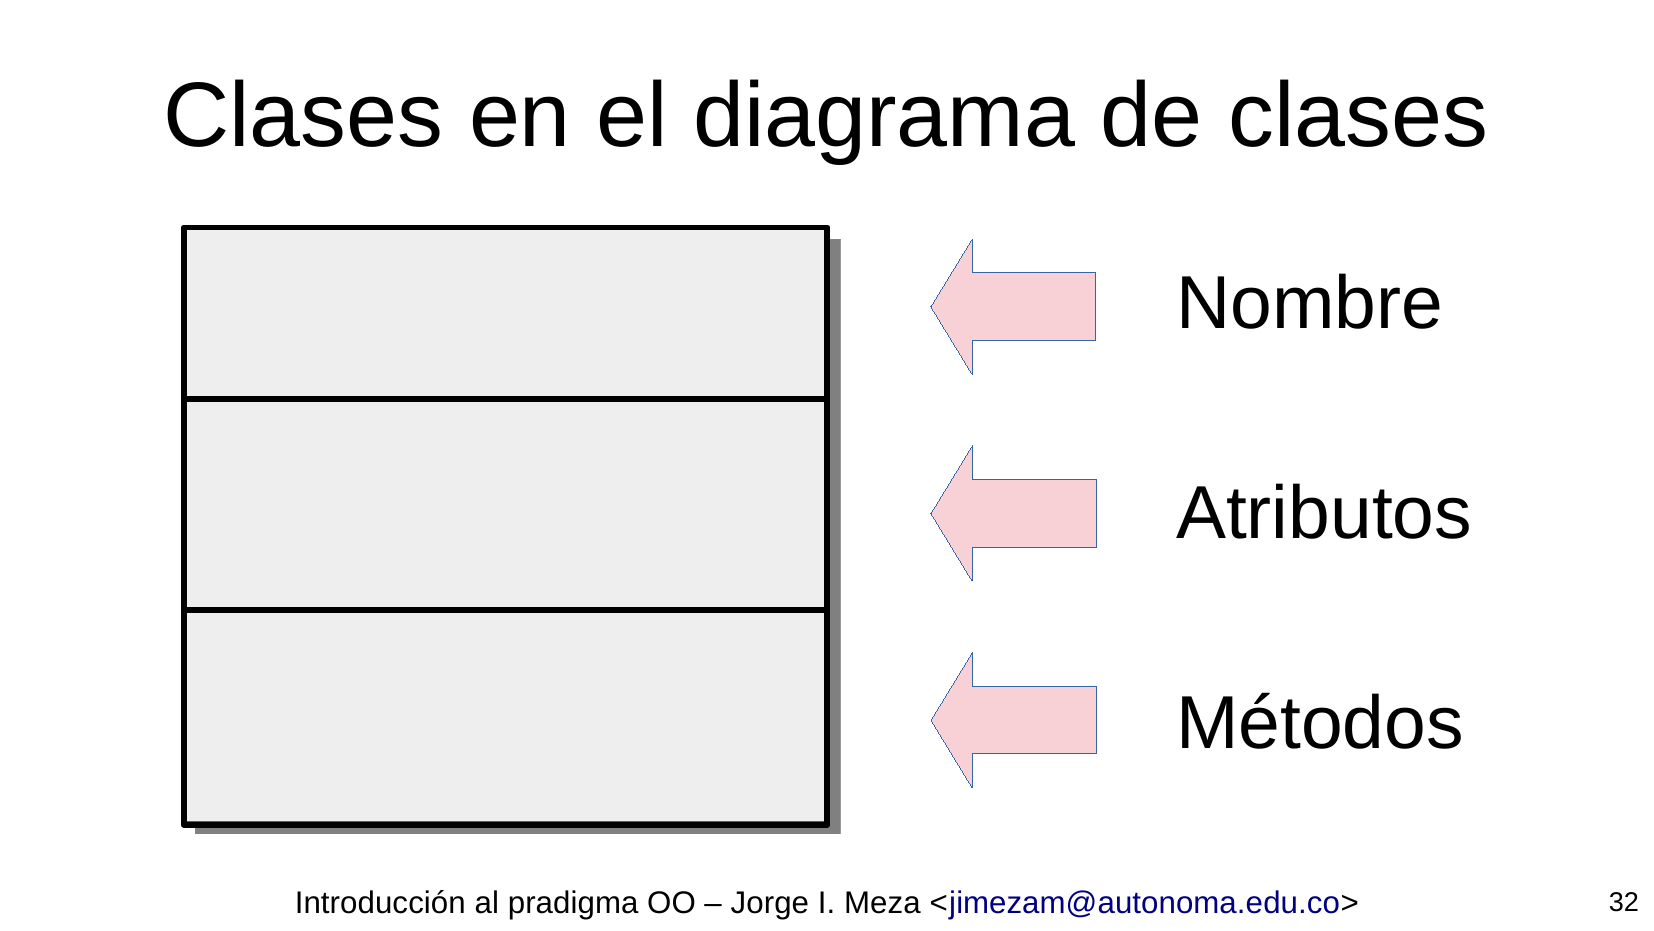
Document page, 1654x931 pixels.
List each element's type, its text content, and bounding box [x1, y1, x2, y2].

text_box [183, 227, 829, 825]
text_box Nombre Atributos Métodos [1161, 253, 1654, 850]
text_box [931, 652, 1097, 788]
text_box [930, 239, 1096, 375]
text_box [930, 445, 1097, 581]
title Clases en el diagrama de clases [82, 37, 1571, 193]
